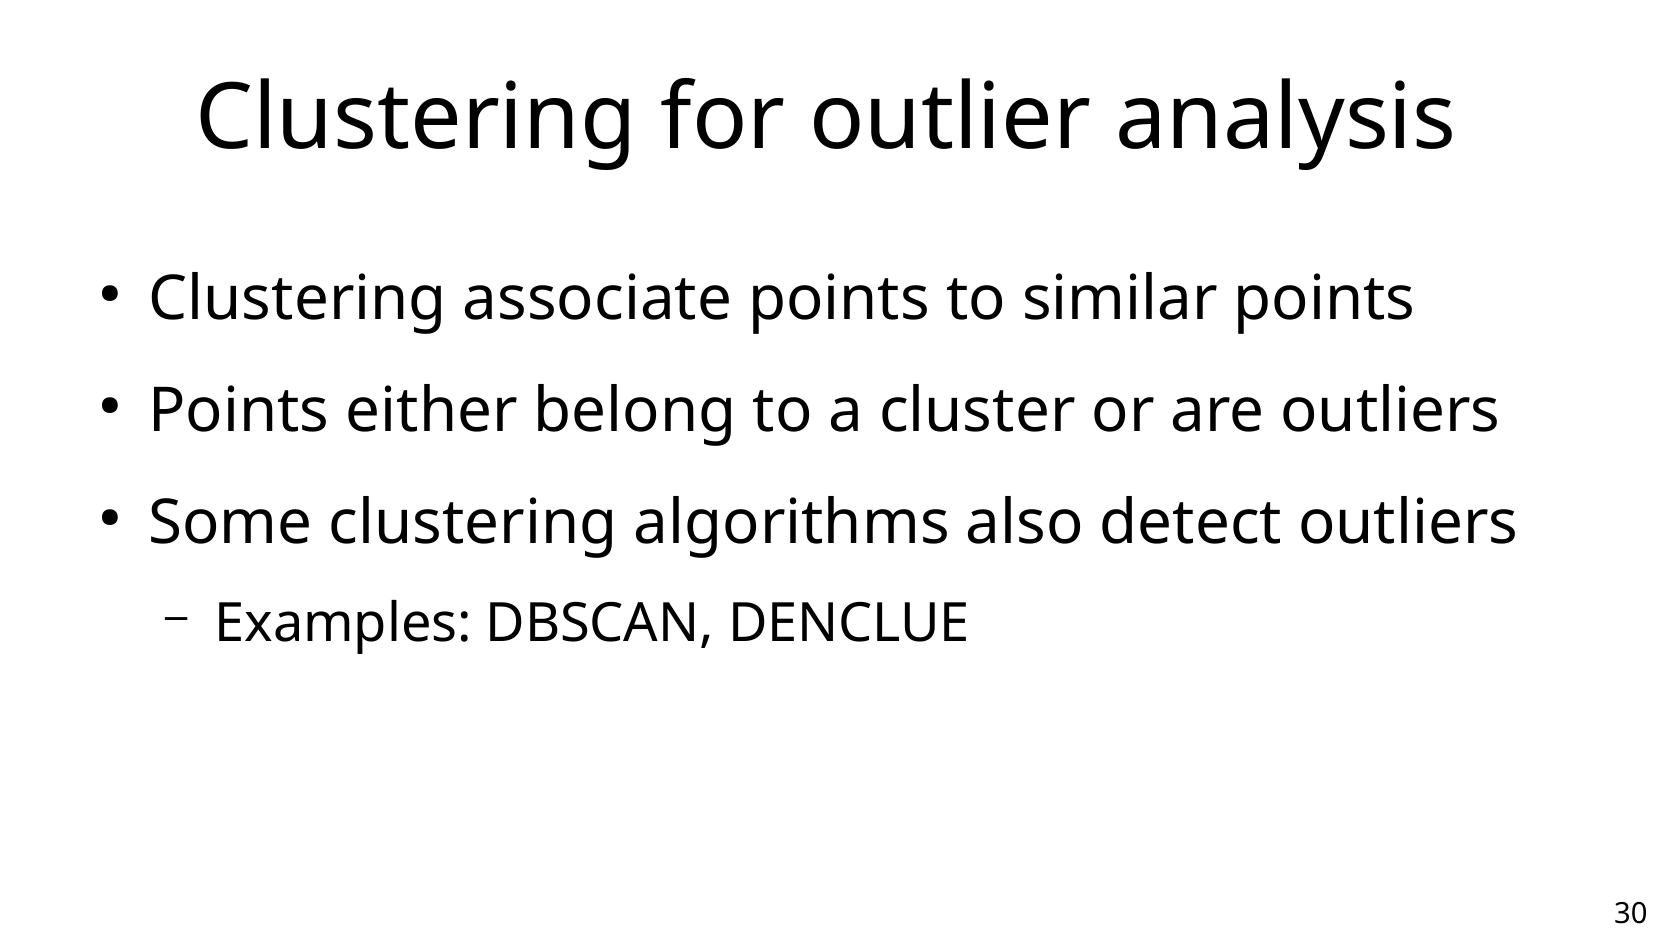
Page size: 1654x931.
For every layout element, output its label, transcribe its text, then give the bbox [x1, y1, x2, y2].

title Clustering for outlier analysis [82, 1, 1571, 226]
list Clustering associate points to similar points Points either belong to a cluster or are outliers Some clustering algorithms also detect outliers Examples: DBSCAN, DENCLUE [82, 253, 1571, 793]
